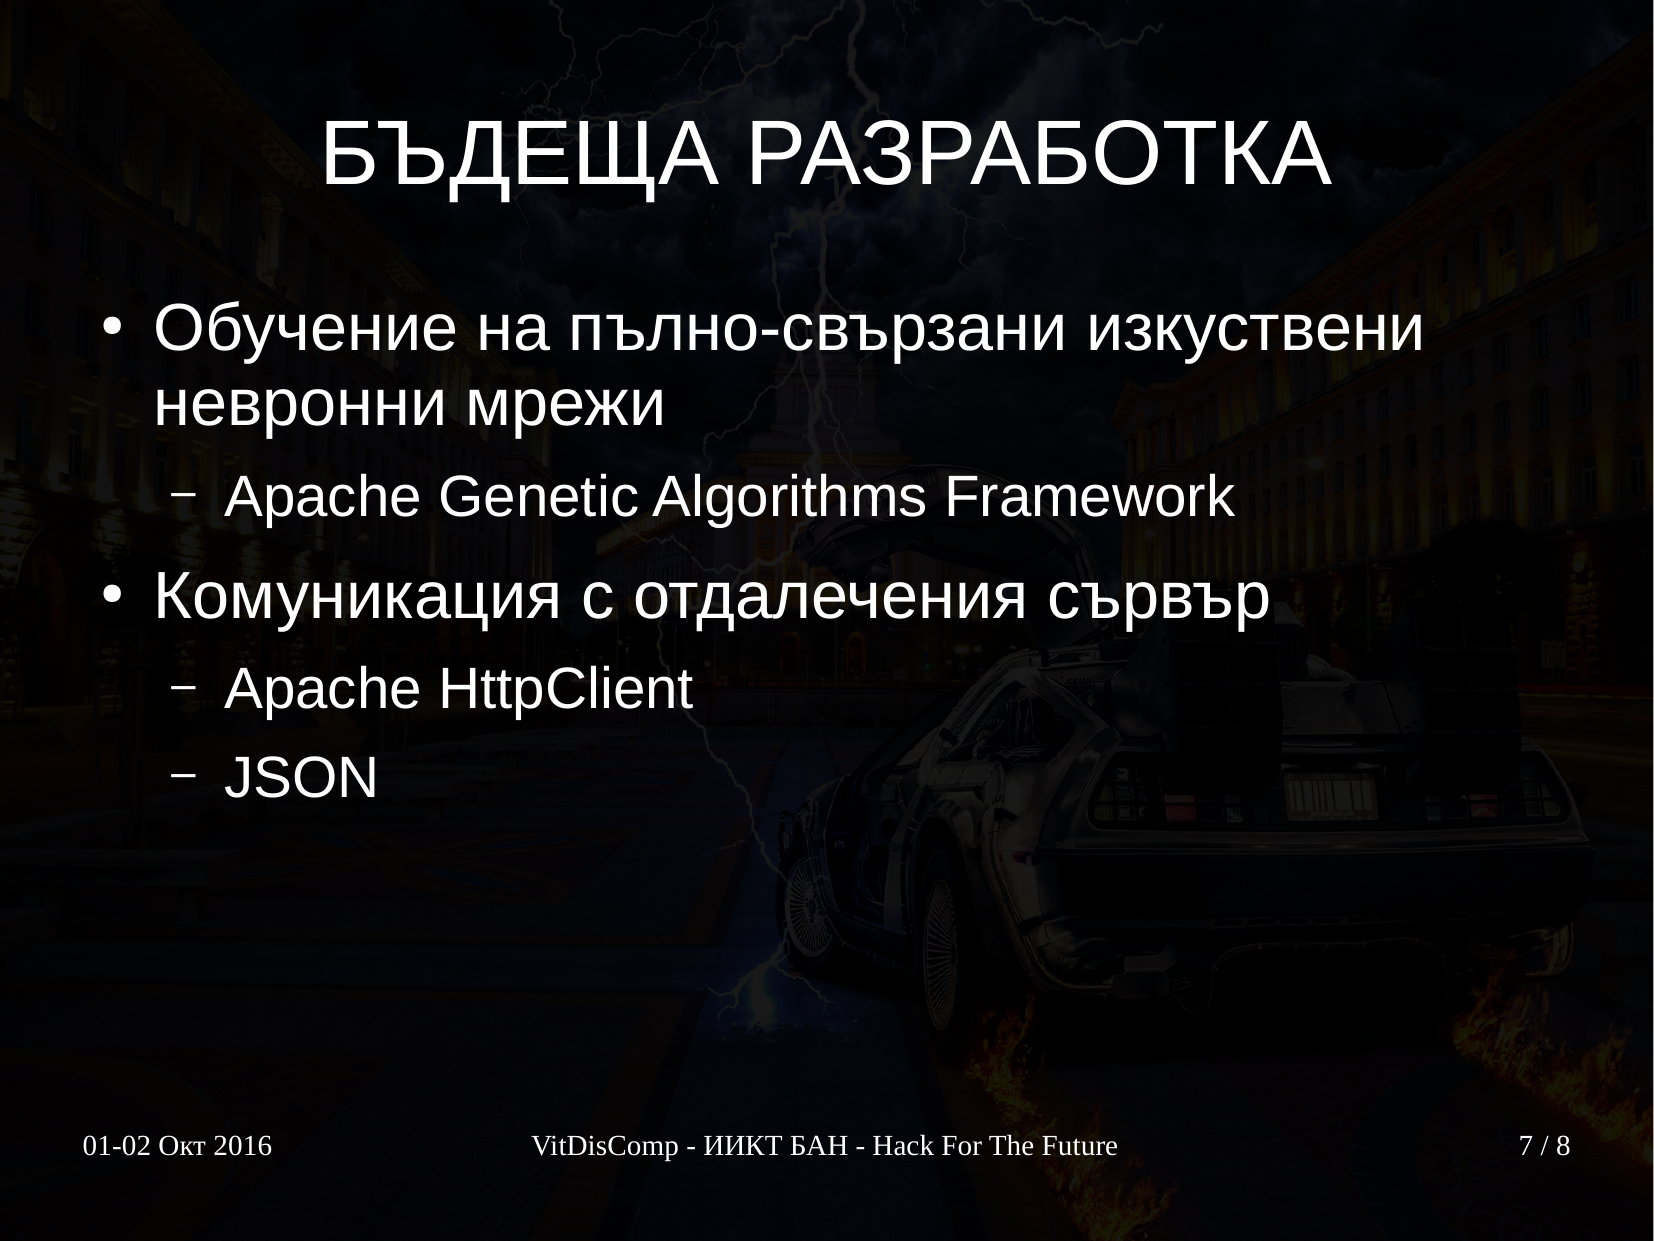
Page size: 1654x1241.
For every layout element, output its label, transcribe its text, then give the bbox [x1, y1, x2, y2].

title БЪДЕЩА РАЗРАБОТКА [82, 49, 1571, 257]
picture [0, 0, 1654, 1241]
list Обучение на пълно-свързани изкуствени невронни мрежи Apache Genetic Algorithms Framework Комуникация с отдалечения сървър Apache HttpClient JSON [82, 290, 1571, 1010]
